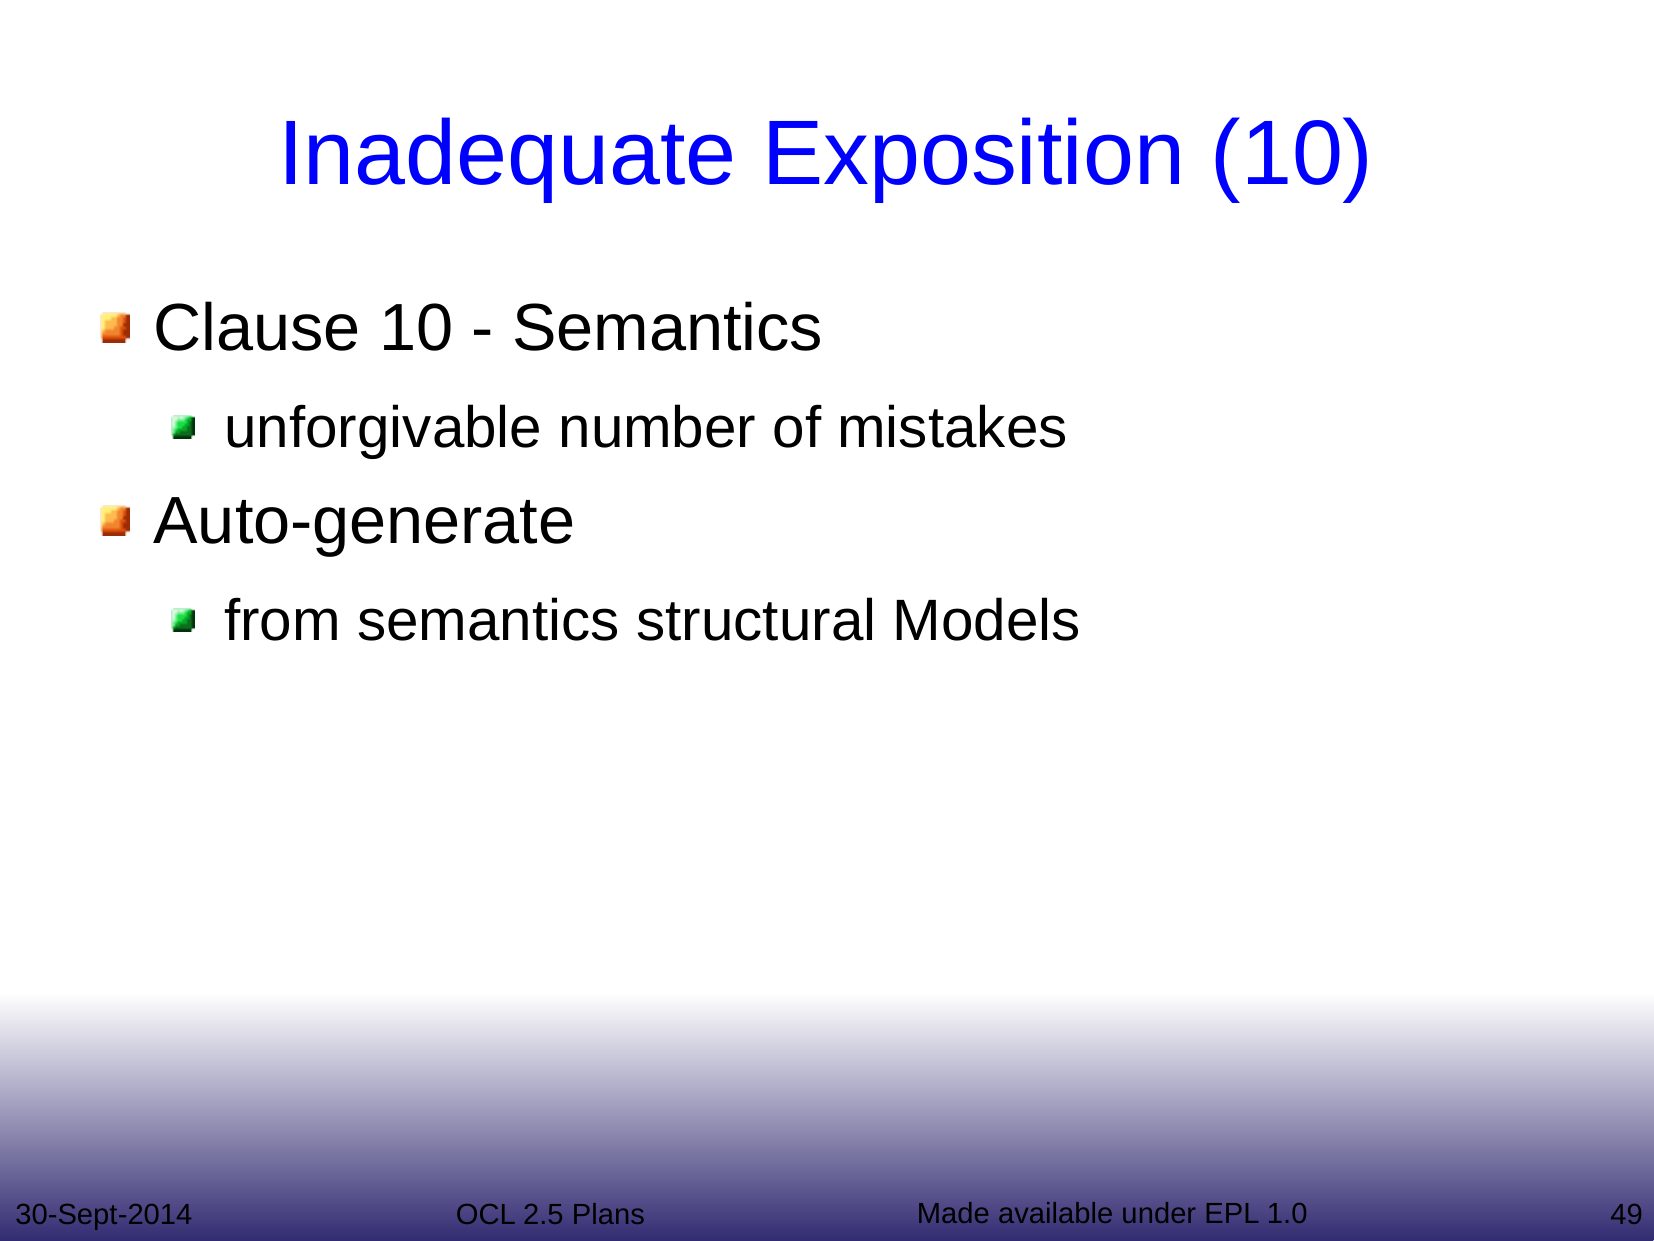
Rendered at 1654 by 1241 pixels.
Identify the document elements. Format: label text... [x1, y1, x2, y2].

title Inadequate Exposition (10) [82, 49, 1571, 257]
list Clause 10 - Semantics unforgivable number of mistakes Auto-generate from semantics structural Models [82, 290, 1571, 1109]
